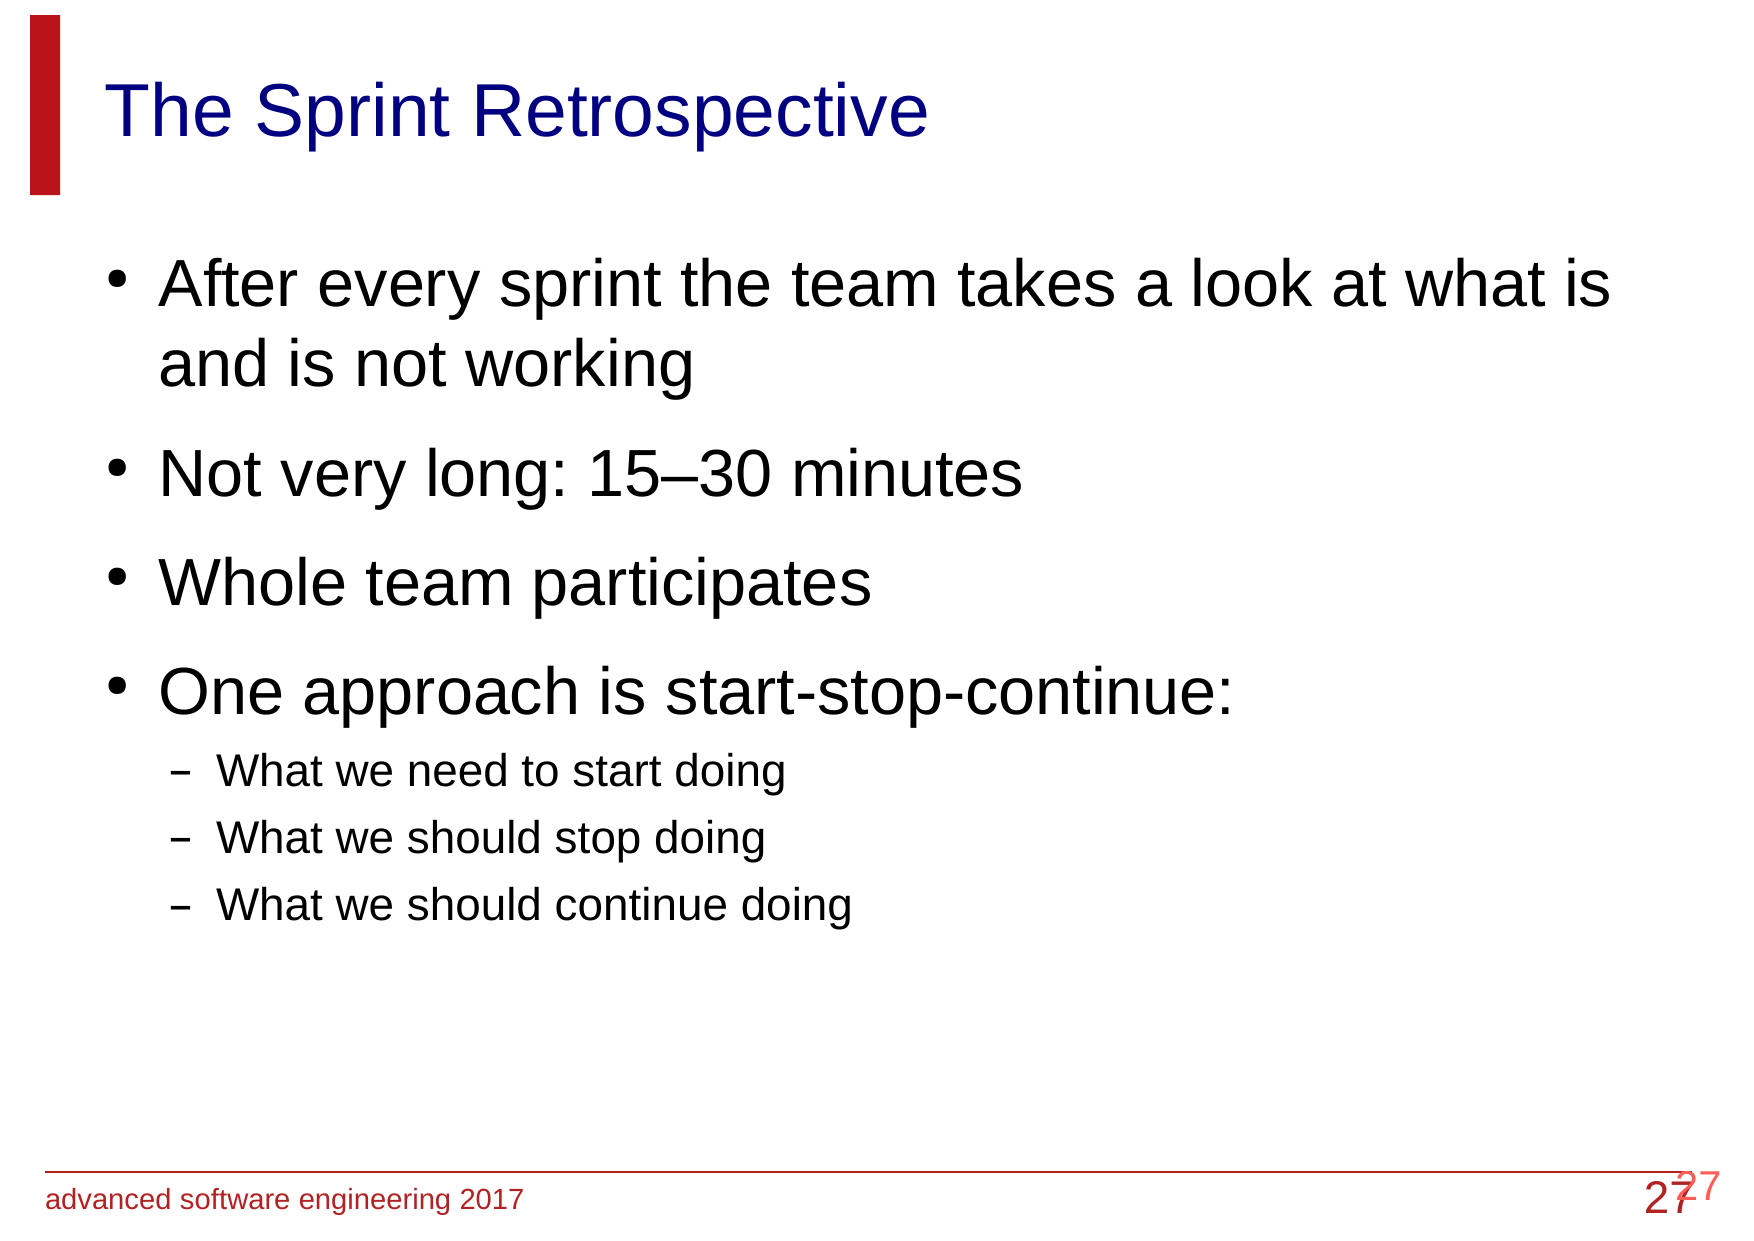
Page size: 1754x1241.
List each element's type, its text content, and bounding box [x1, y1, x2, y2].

list After every sprint the team takes a look at what is and is not working Not very long: 15–30 minutes Whole team participates One approach is start-stop-continue: What we need to start doing What we should stop doing What we should continue doing [87, 240, 1696, 1130]
text_box <number> [1603, 1158, 1754, 1209]
title The Sprint Retrospective [90, 17, 1696, 196]
